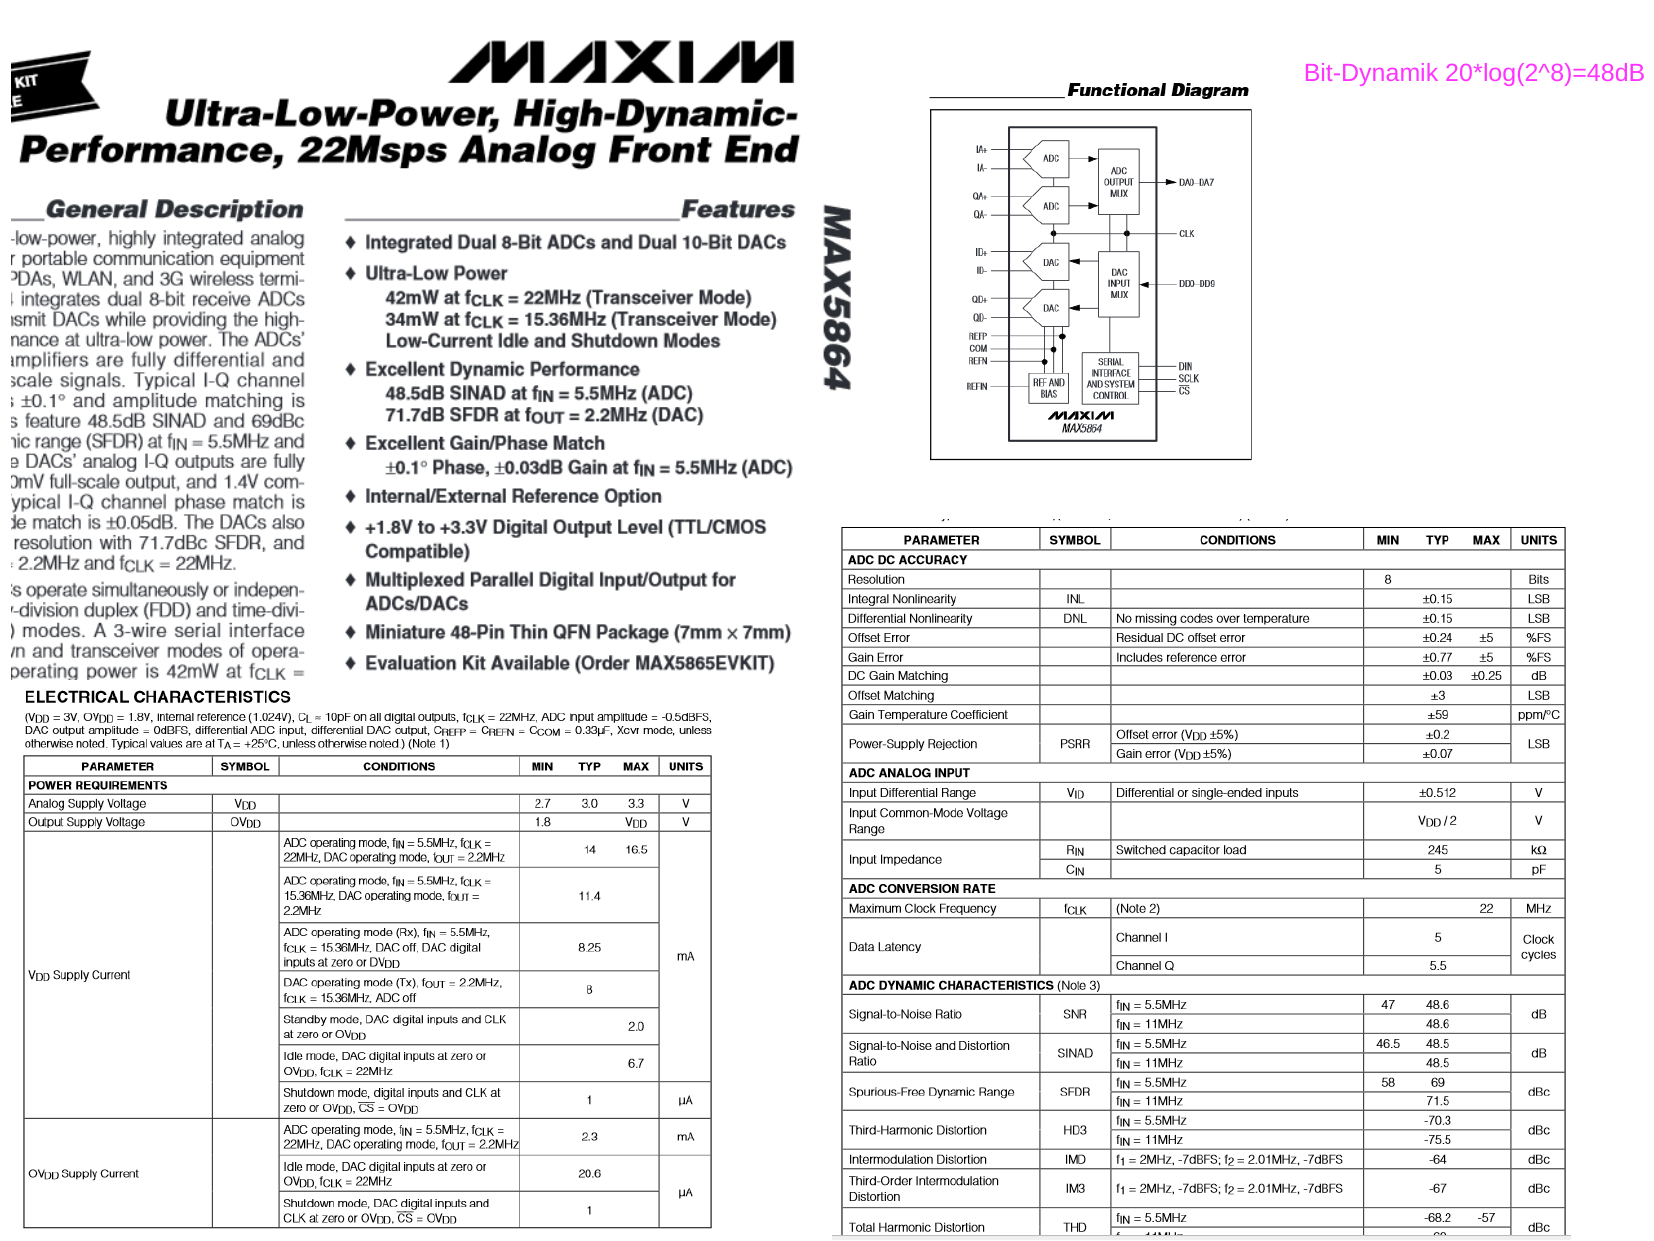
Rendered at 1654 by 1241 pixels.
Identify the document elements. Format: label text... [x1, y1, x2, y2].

picture [11, 12, 1571, 1241]
picture [921, 70, 1264, 462]
text_box Bit-Dynamik 20*log(2^8)=48dB [1288, 51, 1654, 95]
